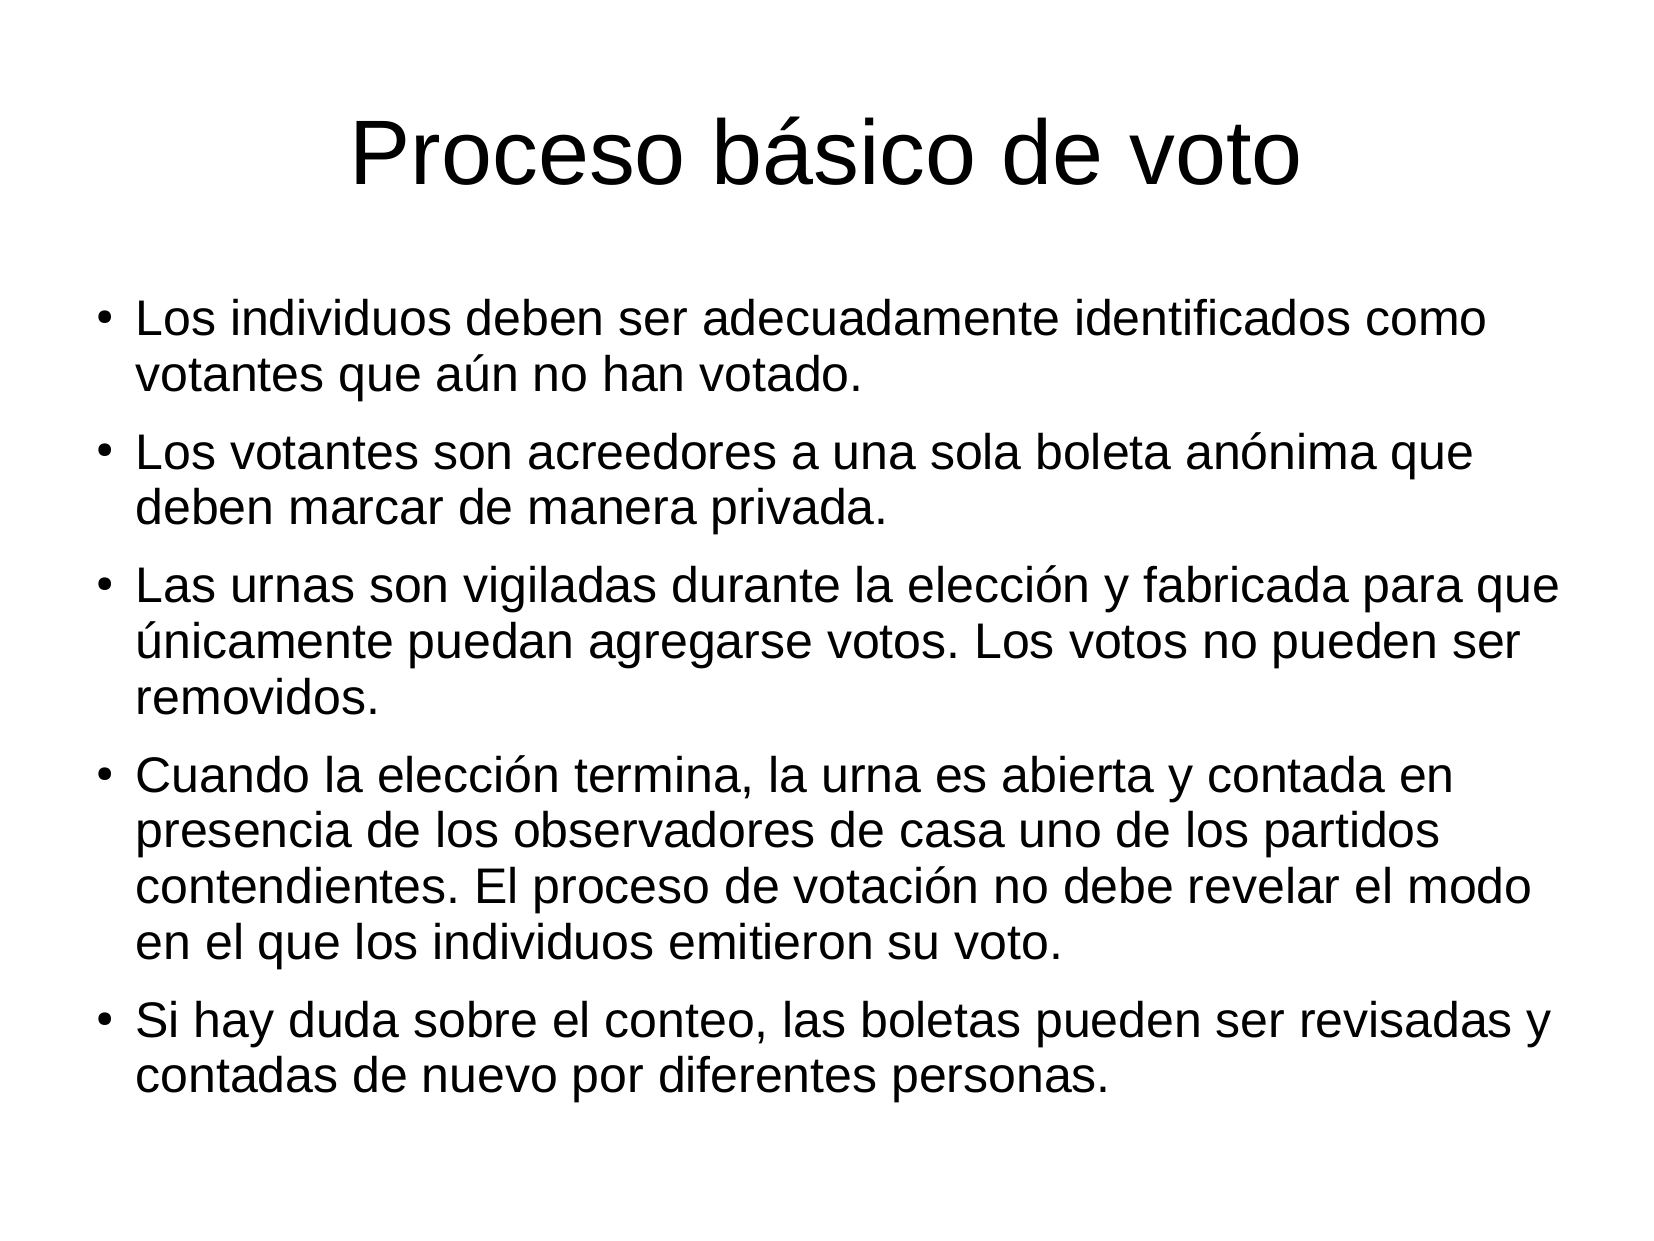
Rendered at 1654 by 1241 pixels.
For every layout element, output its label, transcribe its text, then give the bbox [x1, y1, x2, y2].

title Proceso básico de voto [82, 49, 1571, 257]
list Los individuos deben ser adecuadamente identificados como votantes que aún no han votado. Los votantes son acreedores a una sola boleta anónima que deben marcar de manera privada. Las urnas son vigiladas durante la elección y fabricada para que únicamente puedan agregarse votos. Los votos no pueden ser removidos. Cuando la elección termina, la urna es abierta y contada en presencia de los observadores de casa uno de los partidos contendientes. El proceso de votación no debe revelar el modo en el que los individuos emitieron su voto. Si hay duda sobre el conteo, las boletas pueden ser revisadas y contadas de nuevo por diferentes personas. [82, 290, 1571, 1109]
